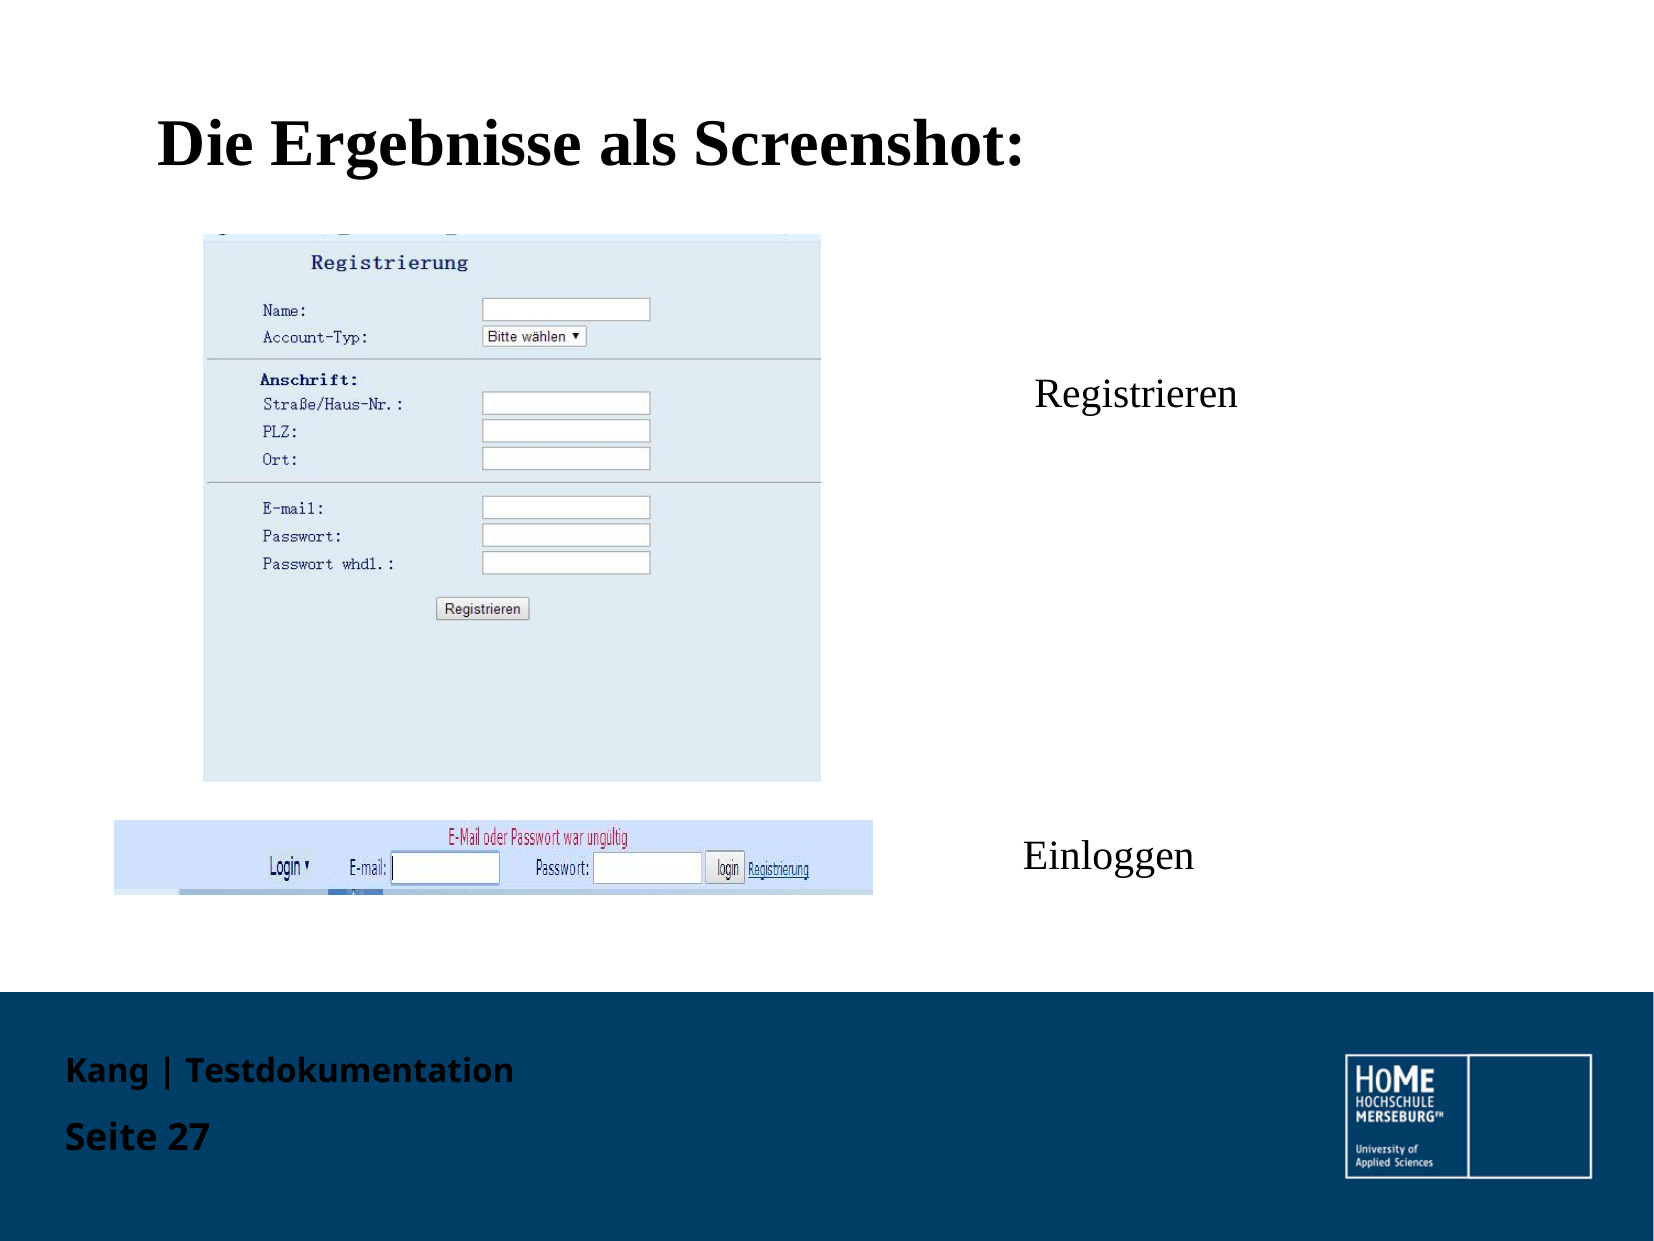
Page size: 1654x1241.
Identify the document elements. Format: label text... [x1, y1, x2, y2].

picture [203, 234, 821, 782]
picture [114, 820, 873, 895]
text_box Die Ergebnisse als Screenshot: [143, 90, 1044, 186]
picture [0, 992, 1654, 1241]
text_box Registrieren [1019, 358, 1254, 424]
text_box Einloggen [1008, 820, 1210, 886]
